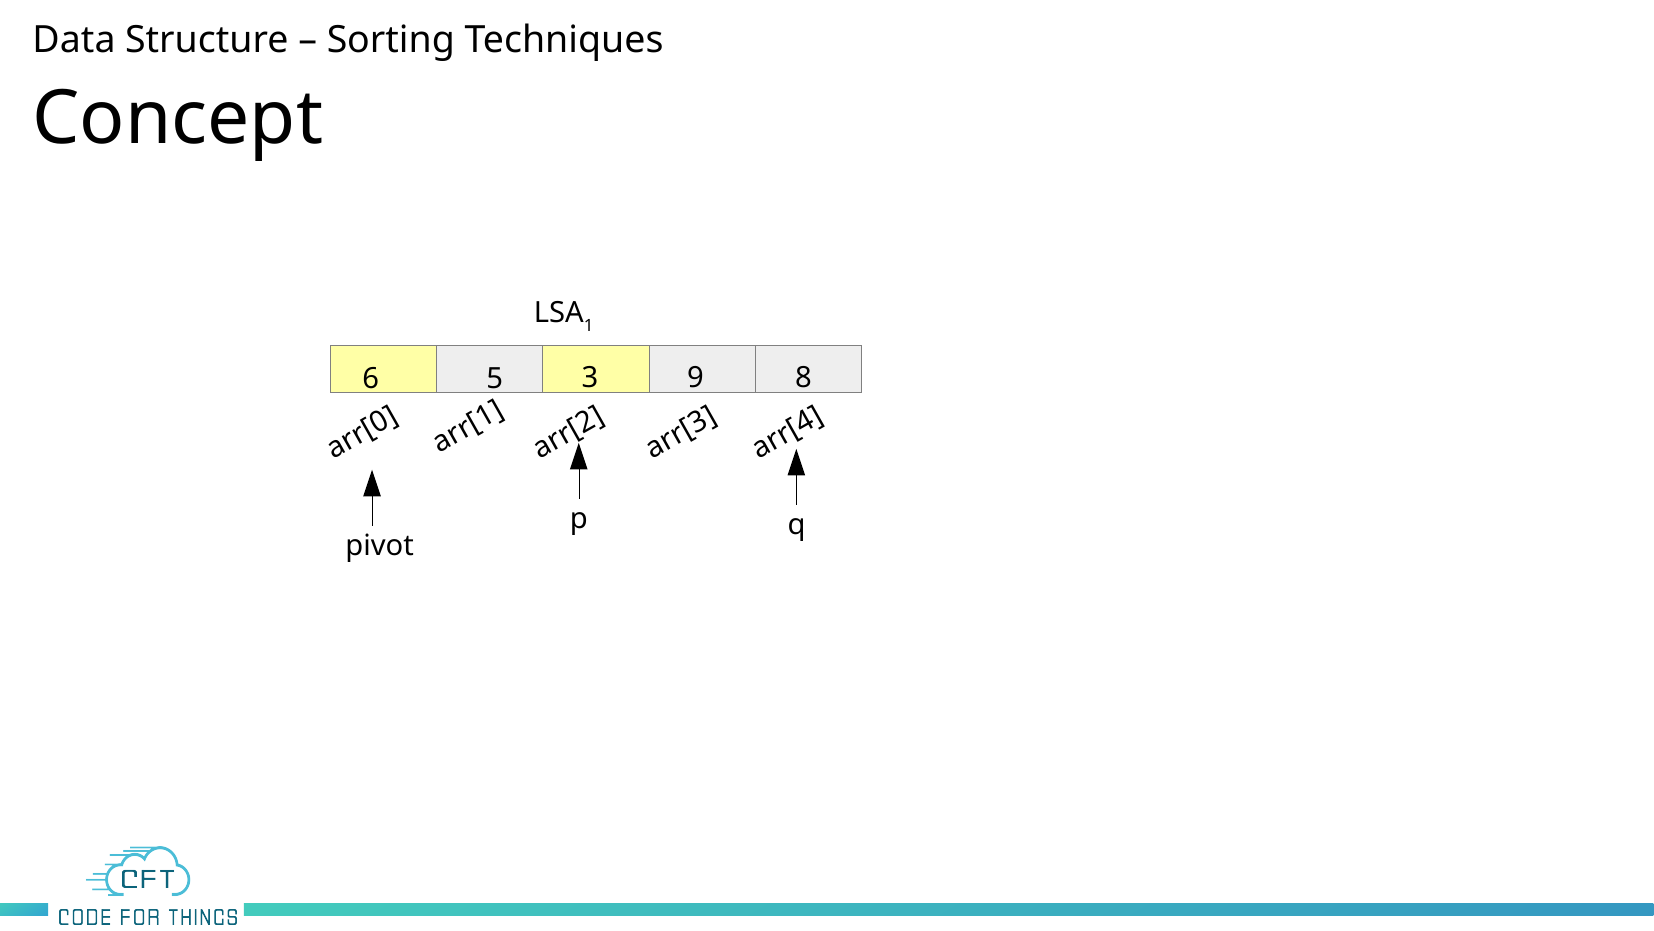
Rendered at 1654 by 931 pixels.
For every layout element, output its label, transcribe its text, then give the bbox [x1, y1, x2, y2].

picture [59, 846, 237, 925]
text_box 8 [772, 348, 845, 398]
text_box arr[4] [726, 398, 858, 485]
text_box pivot [330, 516, 434, 567]
text_box q [772, 496, 821, 546]
text_box 3 [566, 348, 634, 398]
text_box arr[2] [507, 398, 630, 476]
text_box [330, 345, 862, 393]
text_box 9 [672, 348, 739, 398]
text_box arr[0] [301, 393, 426, 476]
text_box p [555, 490, 604, 540]
text_box LSA1 [519, 283, 615, 340]
text_box 6 [347, 350, 396, 400]
text_box arr[1] [407, 388, 534, 470]
title Data Structure – Sorting Techniques Concept [32, 12, 1184, 166]
text_box arr[3] [620, 398, 747, 476]
text_box 5 [471, 350, 520, 400]
